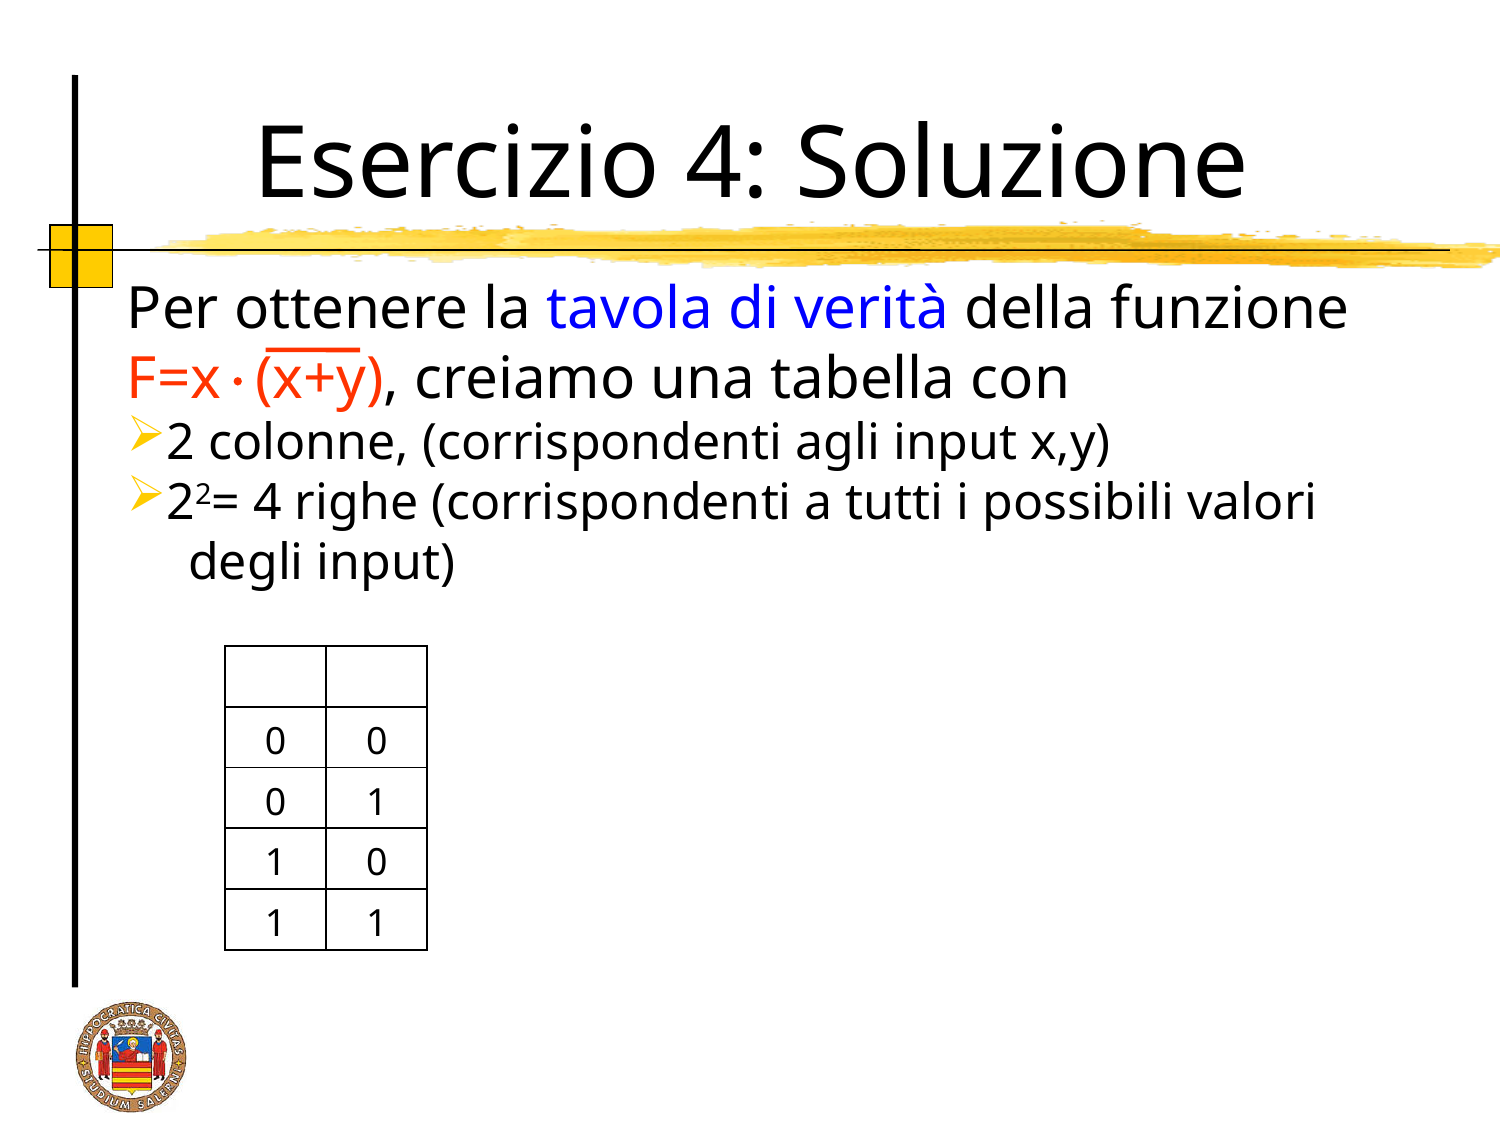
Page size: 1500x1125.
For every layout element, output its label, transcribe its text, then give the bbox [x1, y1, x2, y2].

picture [150, 215, 1500, 279]
table_cell 0 [327, 708, 426, 767]
table_header y [327, 647, 426, 706]
table_cell 0 [327, 829, 426, 888]
table_cell 1 [327, 890, 426, 949]
table_cell 0 [226, 708, 325, 767]
picture [75, 999, 187, 1113]
title Esercizio 4: Soluzione [66, 37, 1438, 225]
table_header x [226, 647, 325, 706]
table_cell 0 [226, 768, 325, 827]
table_cell 1 [226, 890, 325, 949]
table_cell 1 [327, 768, 426, 827]
table_cell 1 [226, 829, 325, 888]
text_box Per ottenere la tavola di verità della funzione F=x(x+y), creiamo una tabella con 2 colonne, (corrispondenti agli input x,y) 22= 4 righe (corrispondenti a tutti i possibili valori degli input) [112, 262, 1450, 598]
